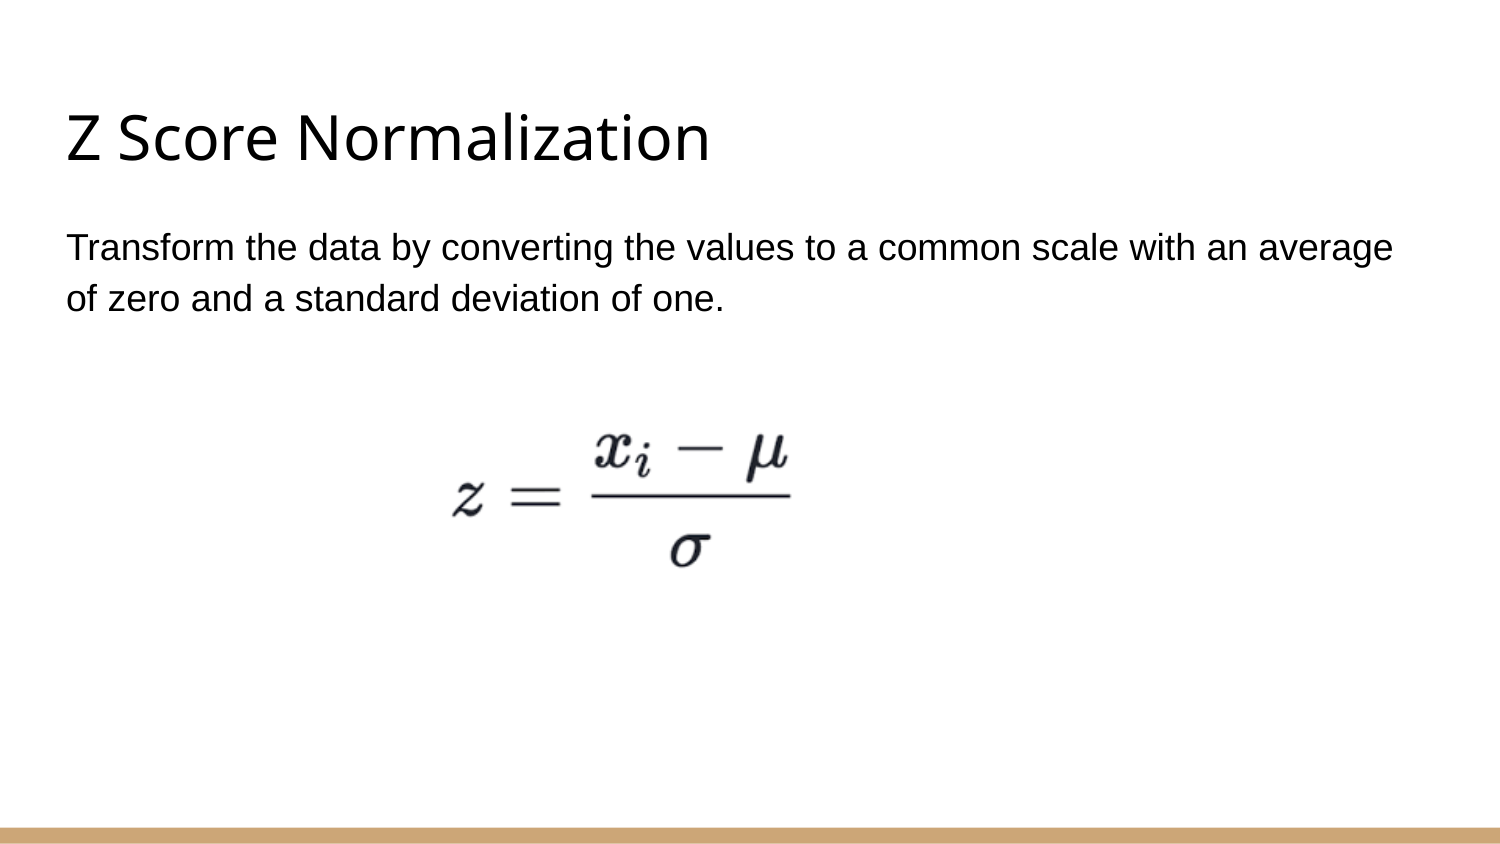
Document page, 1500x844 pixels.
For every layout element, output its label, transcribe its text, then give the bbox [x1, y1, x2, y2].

list Transform the data by converting the values to a common scale with an average of zero and a standard deviation of one. [51, 200, 1449, 752]
picture [387, 375, 856, 639]
title Z Score Normalization [51, 51, 1449, 189]
